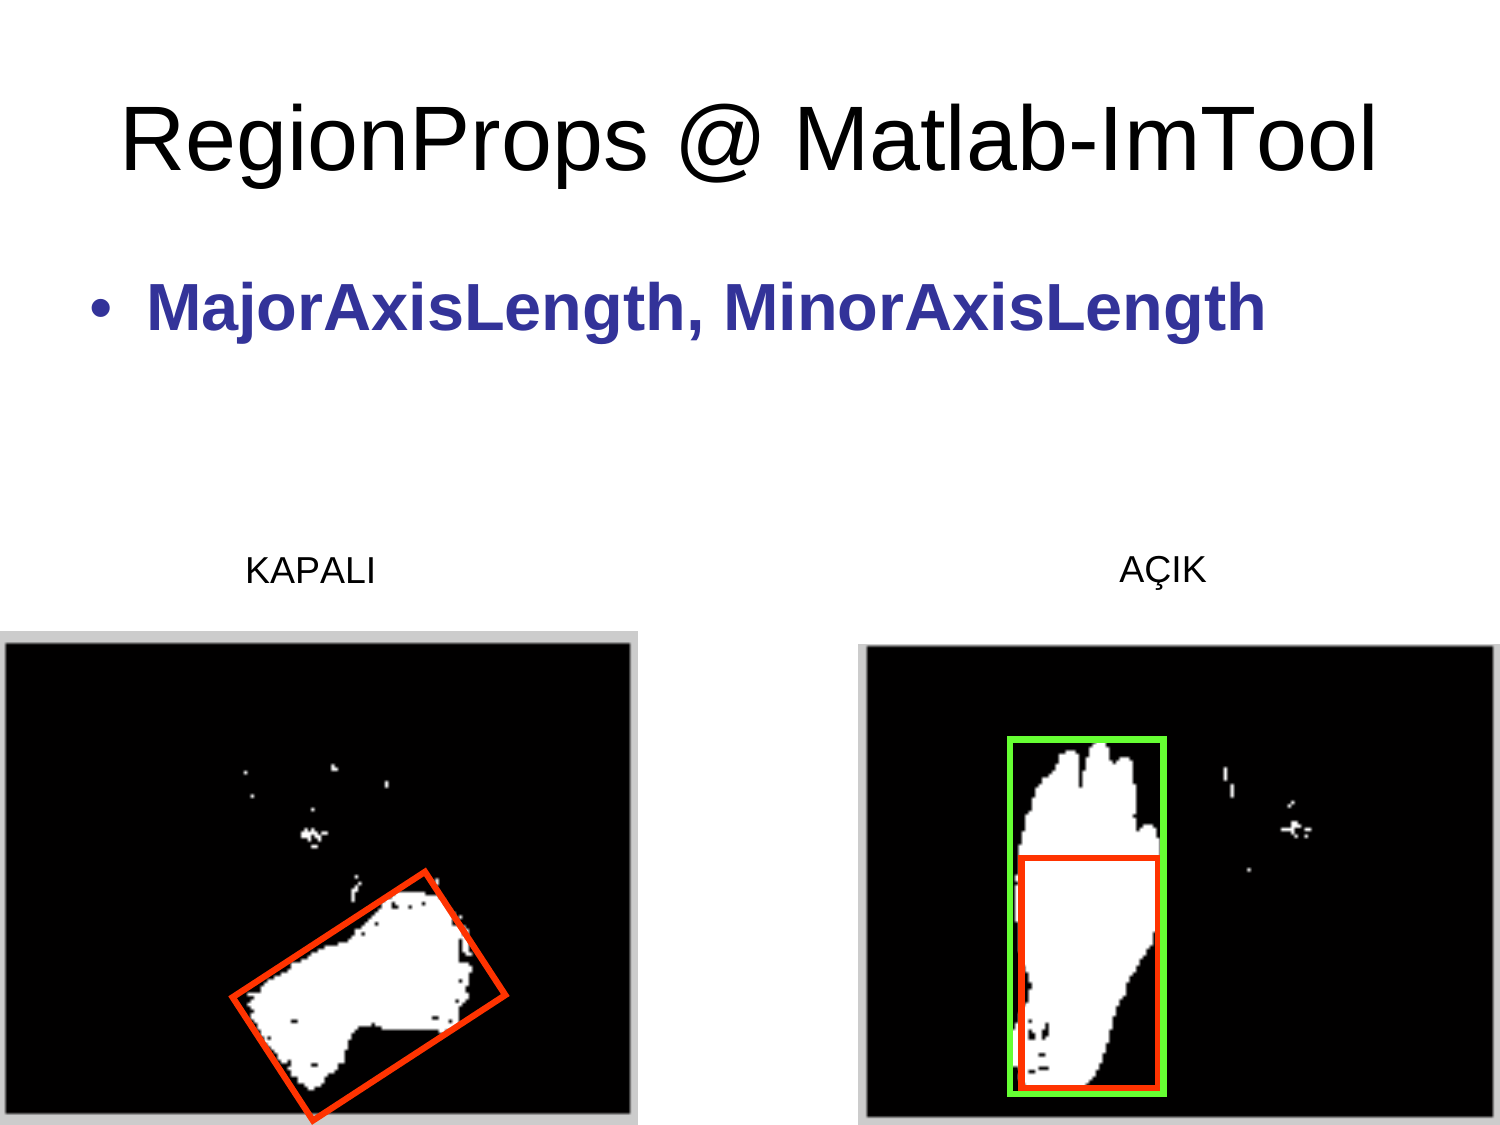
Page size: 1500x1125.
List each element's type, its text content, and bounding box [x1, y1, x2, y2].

text_box [238, 877, 500, 1115]
picture [858, 644, 1500, 1125]
list MajorAxisLength, MinorAxisLength [75, 262, 1426, 539]
text_box [0, 631, 638, 1125]
text_box AÇIK [1104, 537, 1222, 599]
text_box KAPALI [230, 538, 392, 600]
title RegionProps @ Matlab-ImTool [75, 45, 1426, 233]
